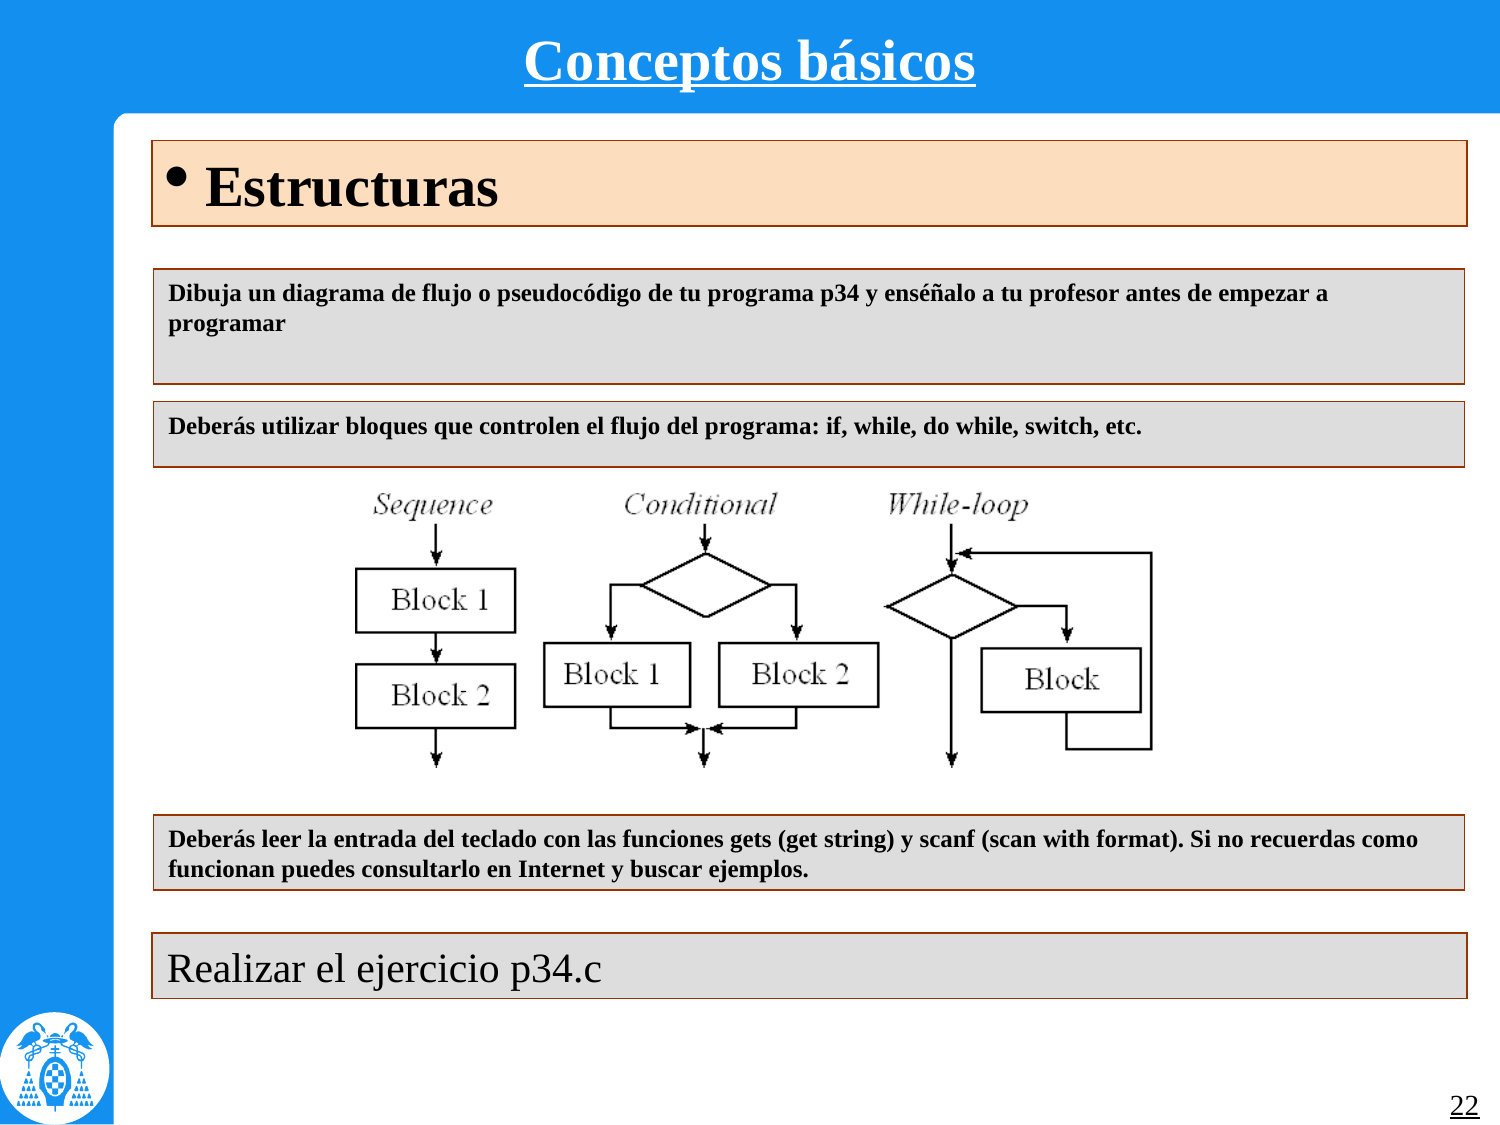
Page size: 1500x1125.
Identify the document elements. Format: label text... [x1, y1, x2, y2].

text_box 30 [1047, 1078, 1495, 1125]
text_box Conceptos básicos [215, 14, 1285, 101]
text_box Deberás leer la entrada del teclado con las funciones gets (get string) y scanf (scan with format). Si no recuerdas como funcionan puedes consultarlo en Internet y buscar ejemplos. [153, 814, 1465, 891]
picture [355, 484, 1158, 768]
text_box Estructuras [152, 140, 1467, 227]
text_box Dibuja un diagrama de flujo o pseudocódigo de tu programa p34 y enséñalo a tu profesor antes de empezar a programar [153, 268, 1465, 385]
text_box Realizar el ejercicio p34.c [152, 933, 1467, 999]
text_box Deberás utilizar bloques que controlen el flujo del programa: if, while, do while, switch, etc. [153, 401, 1465, 467]
picture [15, 1017, 98, 1112]
